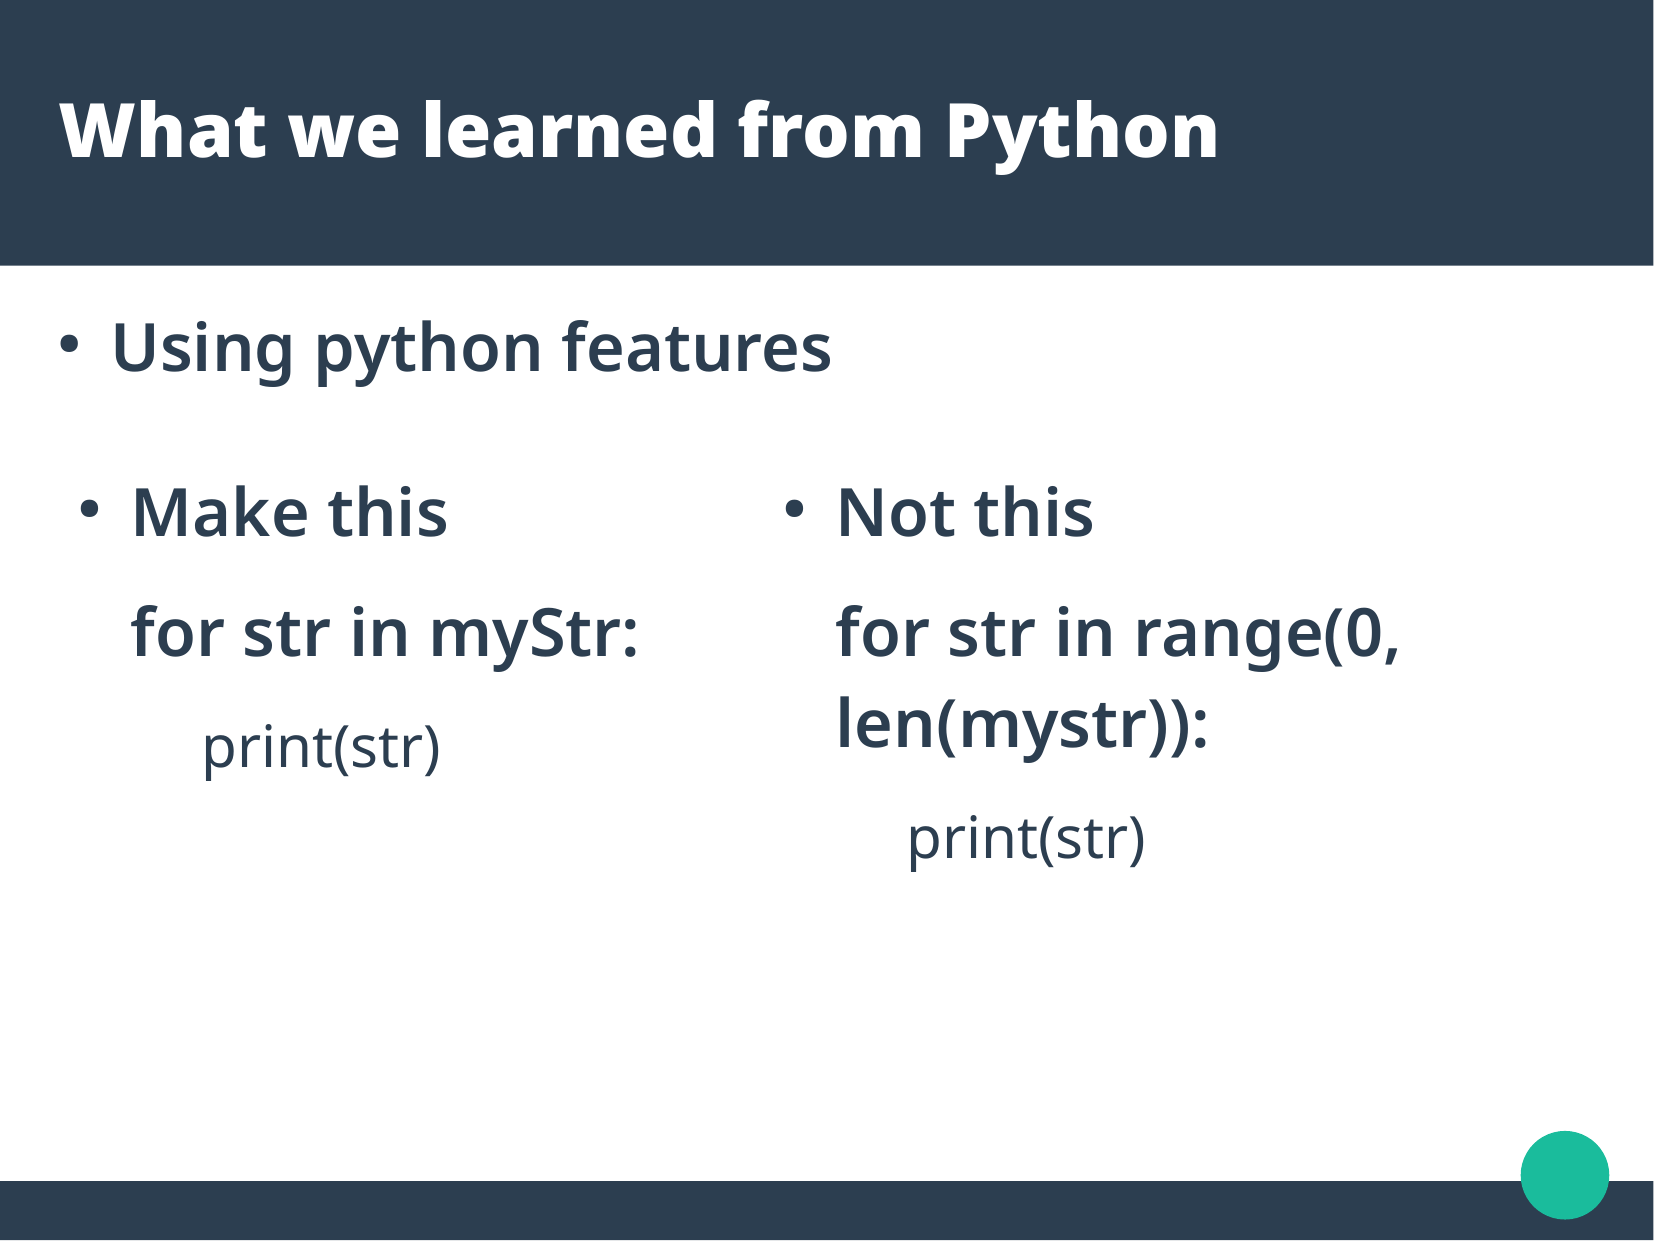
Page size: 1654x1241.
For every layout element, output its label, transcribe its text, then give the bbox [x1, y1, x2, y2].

title What we learned from Python [59, 49, 1595, 207]
list Make this for str in myStr: print(str) [60, 465, 766, 1145]
list Not this for str in range(0, len(mystr)): print(str) [765, 465, 1591, 1141]
list Using python features [39, 300, 1576, 406]
